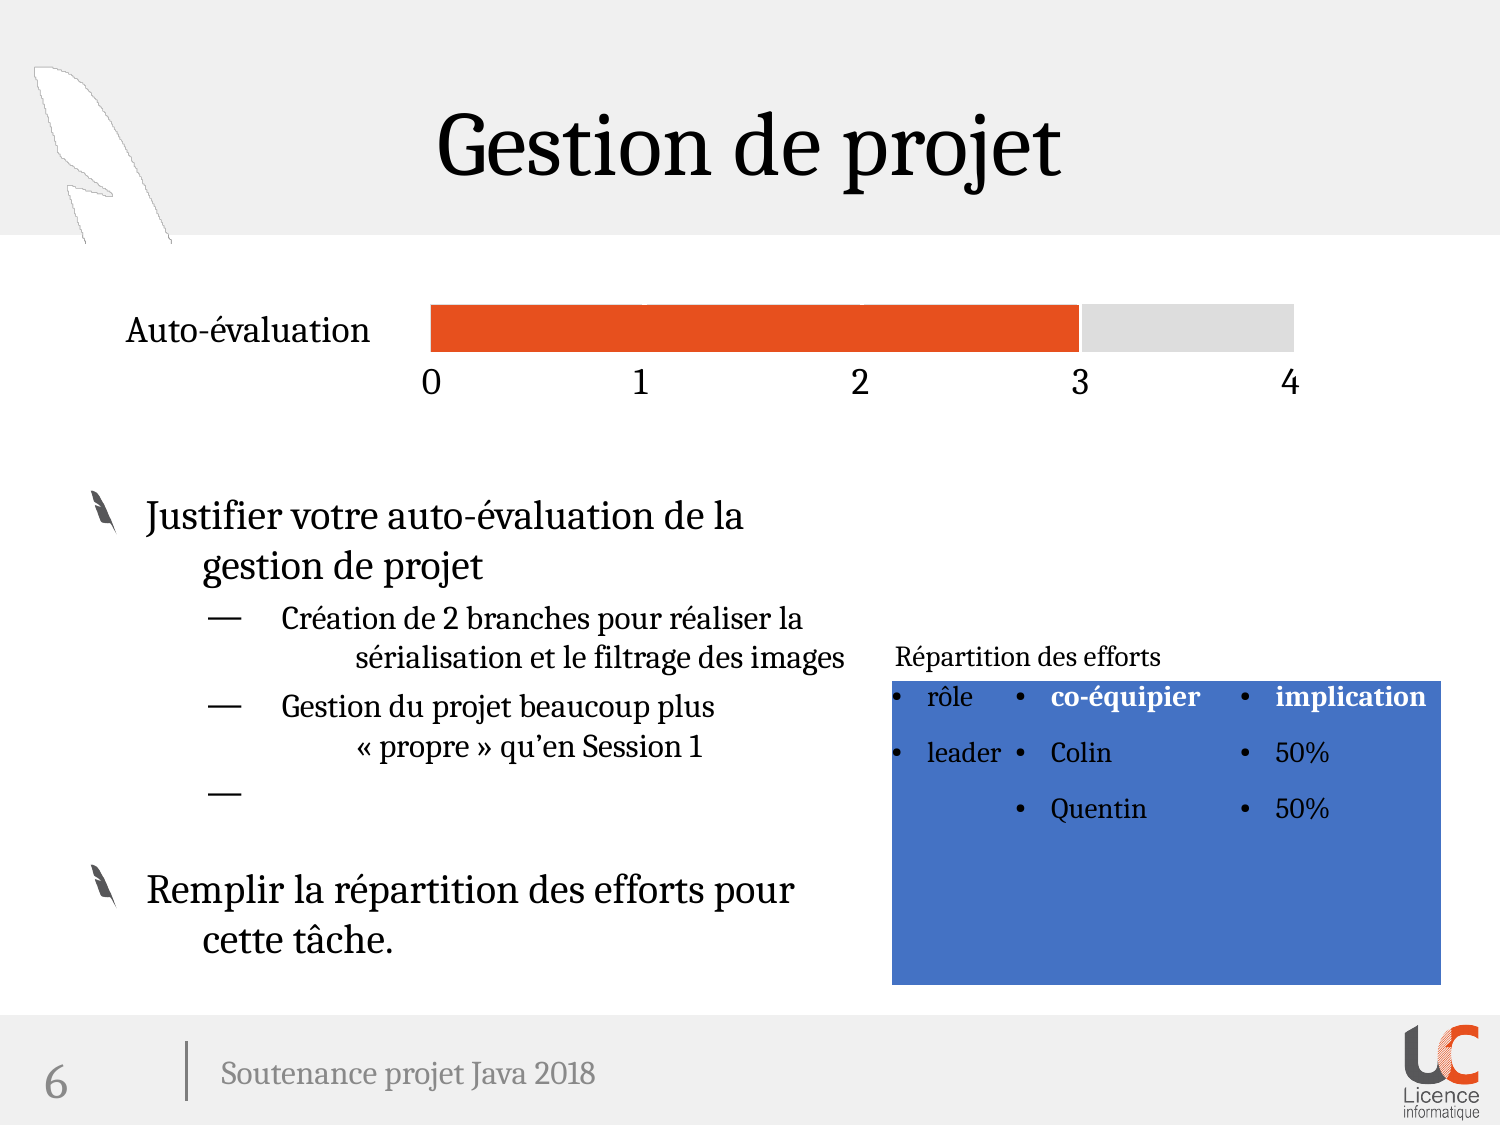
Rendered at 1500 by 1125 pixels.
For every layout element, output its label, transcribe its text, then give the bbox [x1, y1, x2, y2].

table_cell [1016, 917, 1240, 985]
table_cell Colin [1016, 736, 1240, 792]
table_cell [892, 917, 1016, 985]
text_box Soutenance projet Java 2018 [206, 1041, 939, 1102]
table_cell 50% [1240, 736, 1441, 792]
text_box [431, 305, 1079, 352]
table_cell [1016, 861, 1240, 917]
table_header rôle [892, 681, 1016, 736]
table_cell 50% [1240, 792, 1441, 861]
table_cell [892, 861, 1016, 917]
table_header implication [1240, 681, 1441, 736]
table_cell [1240, 917, 1441, 985]
table_cell [1240, 861, 1441, 917]
text_box Répartition des efforts [879, 630, 1193, 681]
table_header co-équipier [1016, 681, 1240, 736]
list Justifier votre auto-évaluation de la gestion de projet Création de 2 branches pour réaliser la sérialisation et le filtrage des images Gestion du projet beaucoup plus « propre » qu’en Session 1 Remplir la répartition des efforts pour cette tâche. [75, 444, 869, 1005]
table_cell [892, 792, 1016, 861]
title Gestion de projet [75, 45, 1426, 233]
table_cell leader [892, 736, 1016, 792]
table_cell Quentin [1016, 792, 1240, 861]
text_box [29, 1041, 160, 1102]
